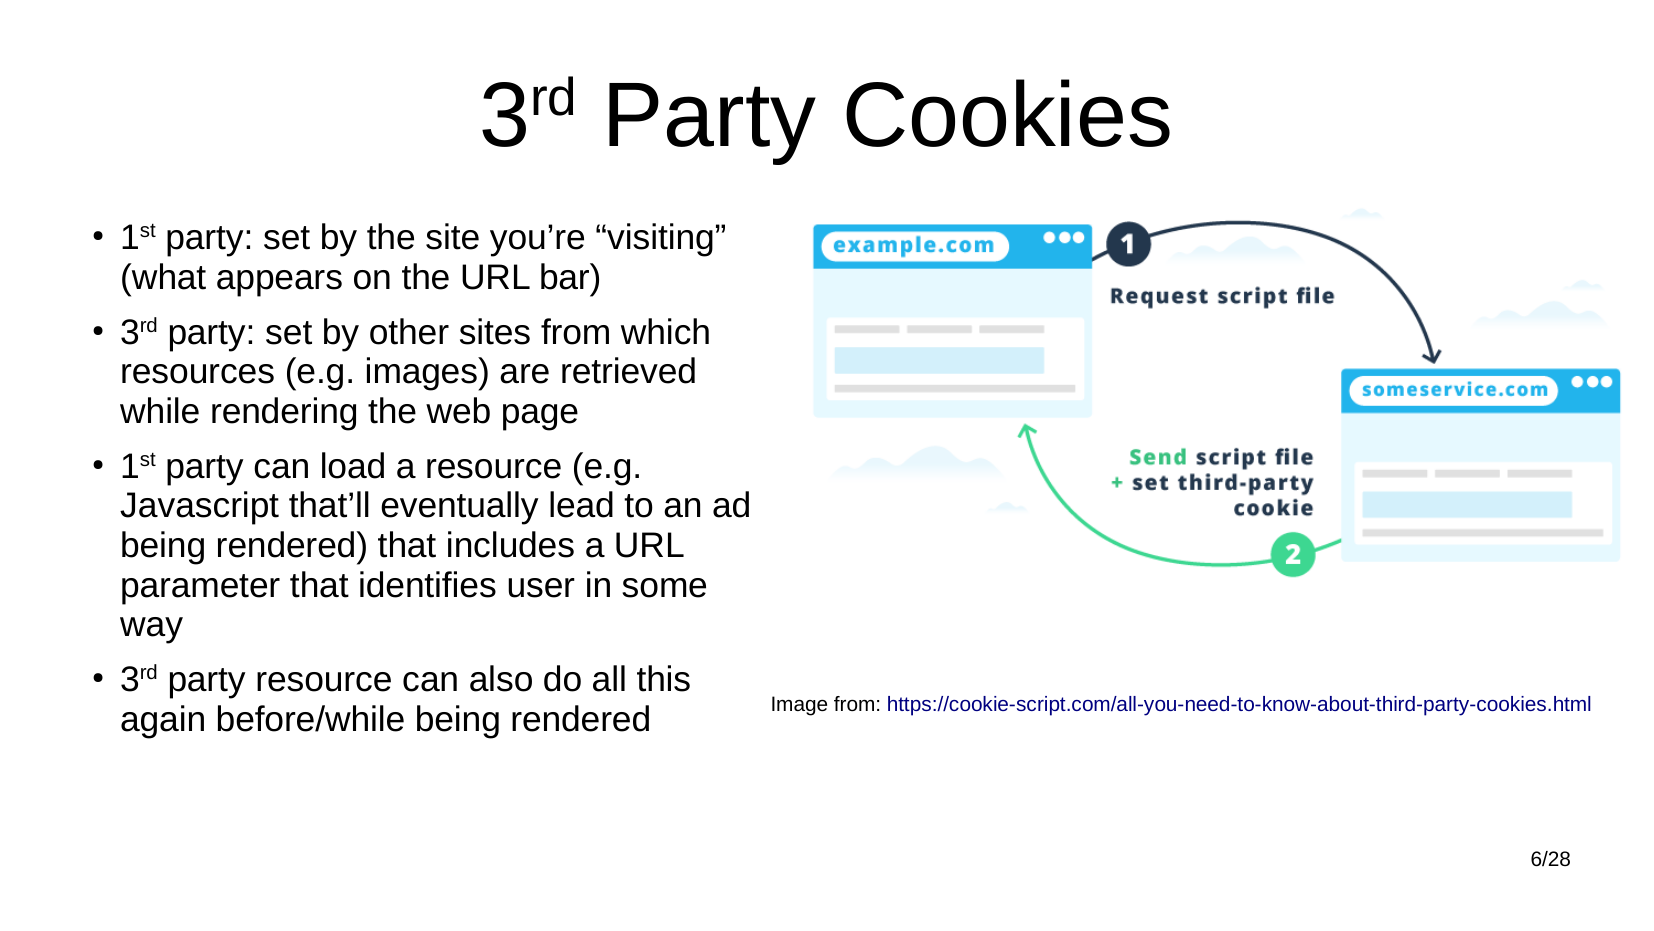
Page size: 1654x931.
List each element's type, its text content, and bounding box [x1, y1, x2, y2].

text_box Image from: https://cookie-script.com/all-you-need-to-know-about-third-party-cookies.html [755, 685, 1642, 803]
picture [803, 188, 1630, 595]
title 3rd Party Cookies [82, 37, 1571, 193]
list 1st party: set by the site you’re “visiting” (what appears on the URL bar) 3rd party: set by other sites from which resources (e.g. images) are retrieved while rendering the web page 1st party can load a resource (e.g. Javascript that’ll eventually lead to an ad being rendered) that includes a URL parameter that identifies user in some way 3rd party resource can also do all this again before/while being rendered [82, 217, 756, 758]
